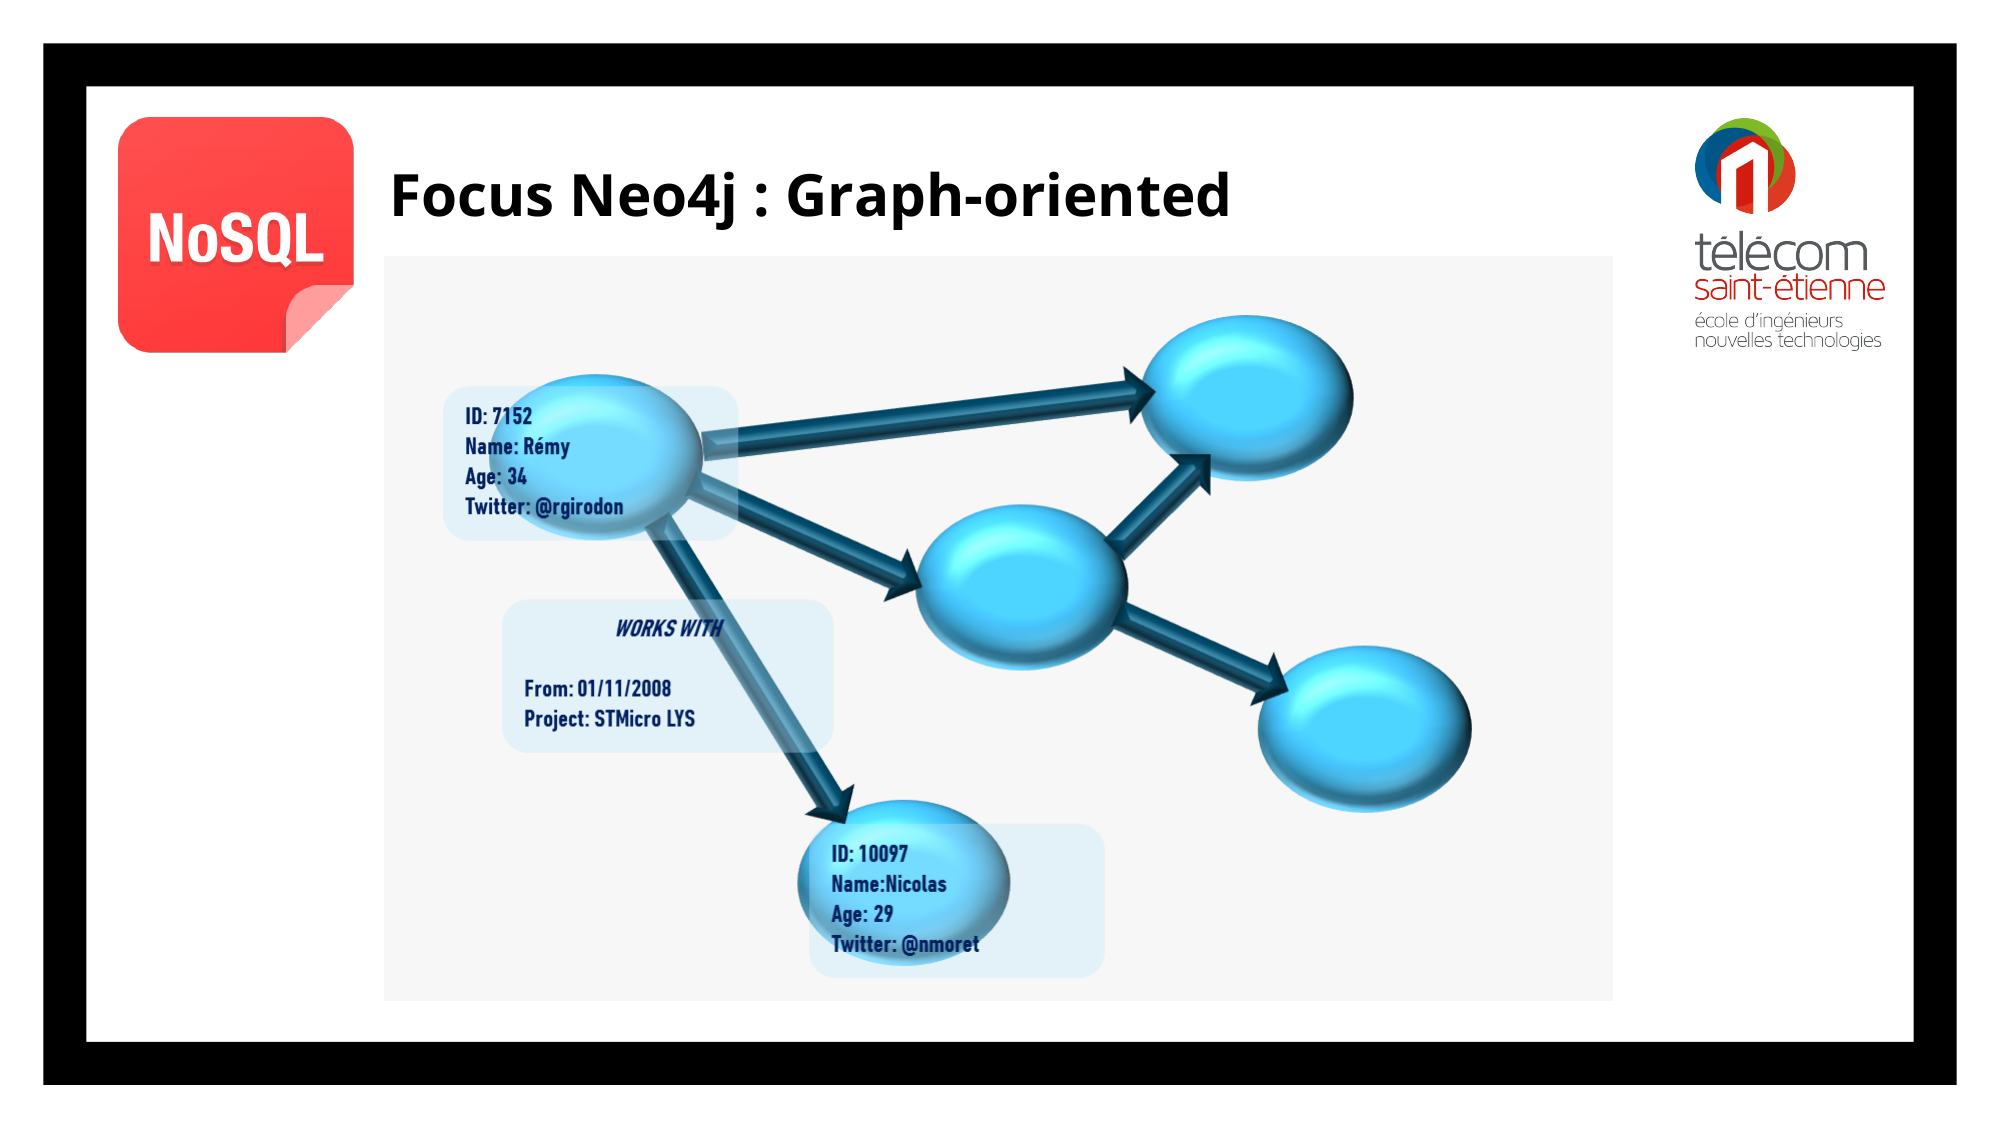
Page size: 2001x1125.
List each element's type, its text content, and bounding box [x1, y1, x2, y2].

picture [101, 100, 370, 369]
picture [1695, 118, 1885, 351]
title Focus Neo4j : Graph-oriented [370, 138, 1695, 304]
picture [384, 256, 1613, 1001]
